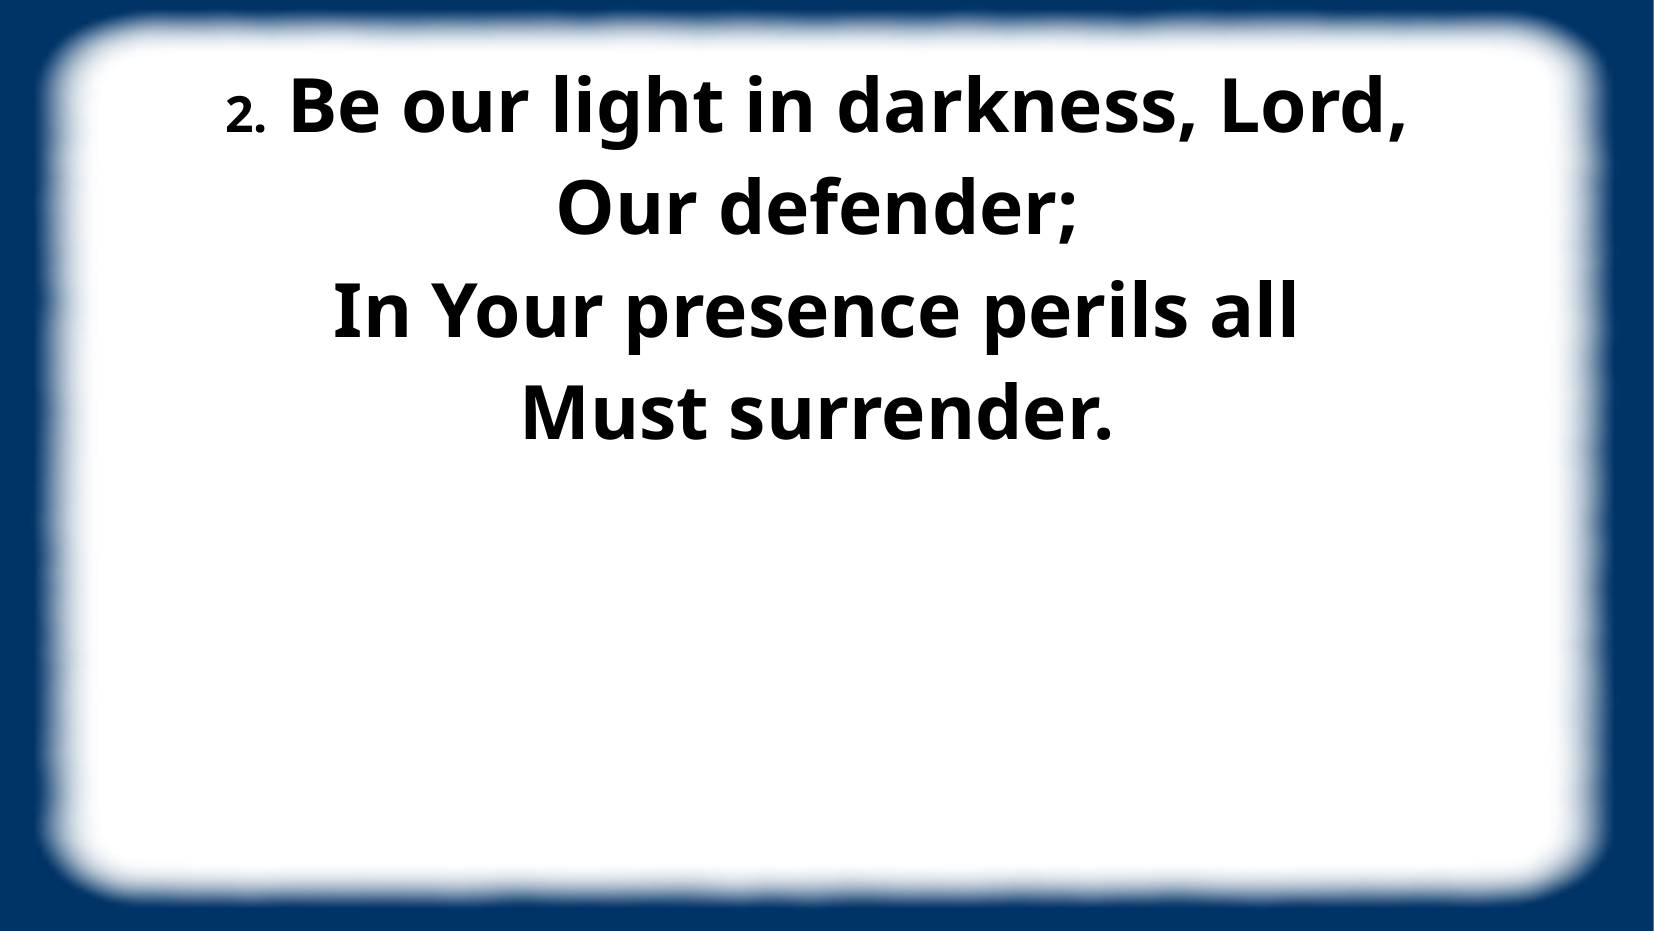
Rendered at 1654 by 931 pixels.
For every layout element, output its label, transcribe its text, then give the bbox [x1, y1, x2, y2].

picture [0, 0, 1654, 931]
text_box 2. Be our light in darkness, Lord, Our defender; In Your presence perils all Must surrender. [90, 45, 1546, 460]
